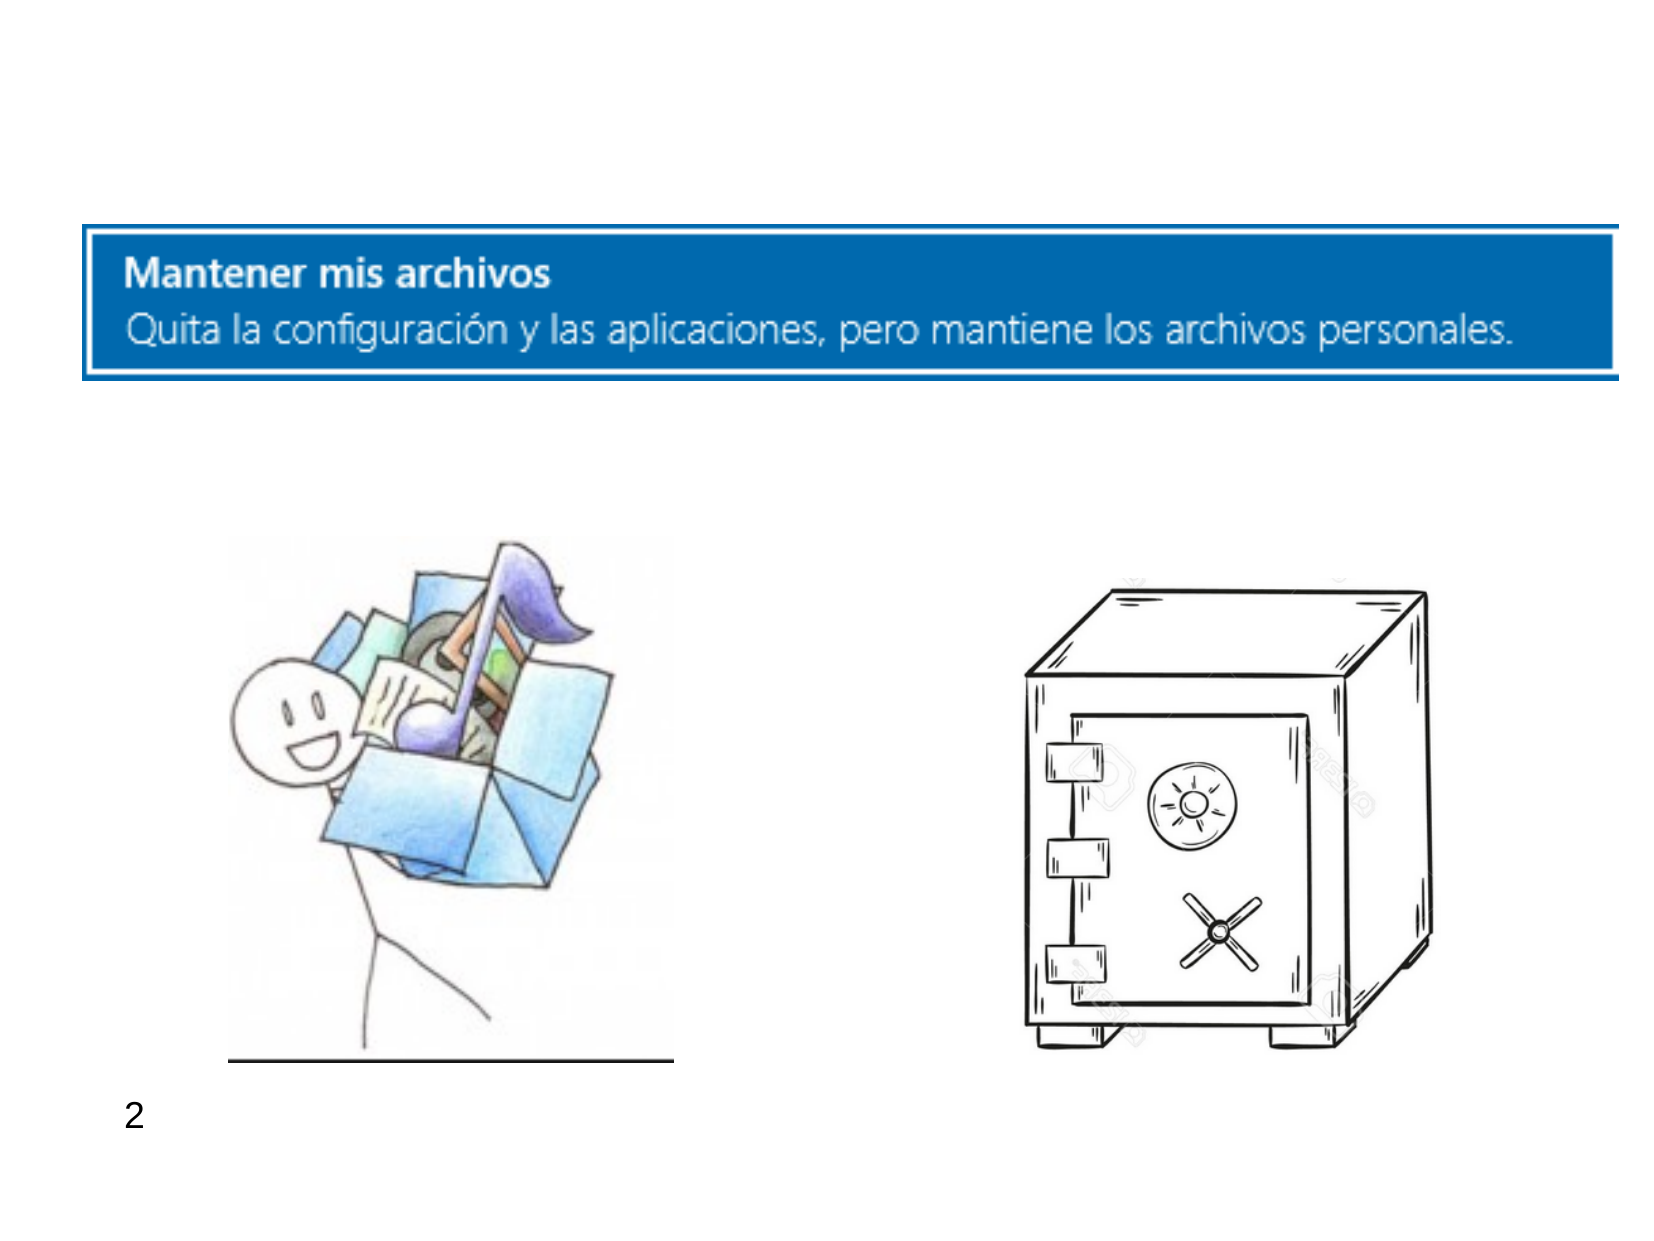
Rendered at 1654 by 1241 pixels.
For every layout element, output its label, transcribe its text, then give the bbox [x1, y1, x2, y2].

picture [82, 224, 1619, 381]
picture [992, 578, 1456, 1062]
picture [228, 536, 674, 1063]
text_box <número> [109, 1087, 768, 1158]
